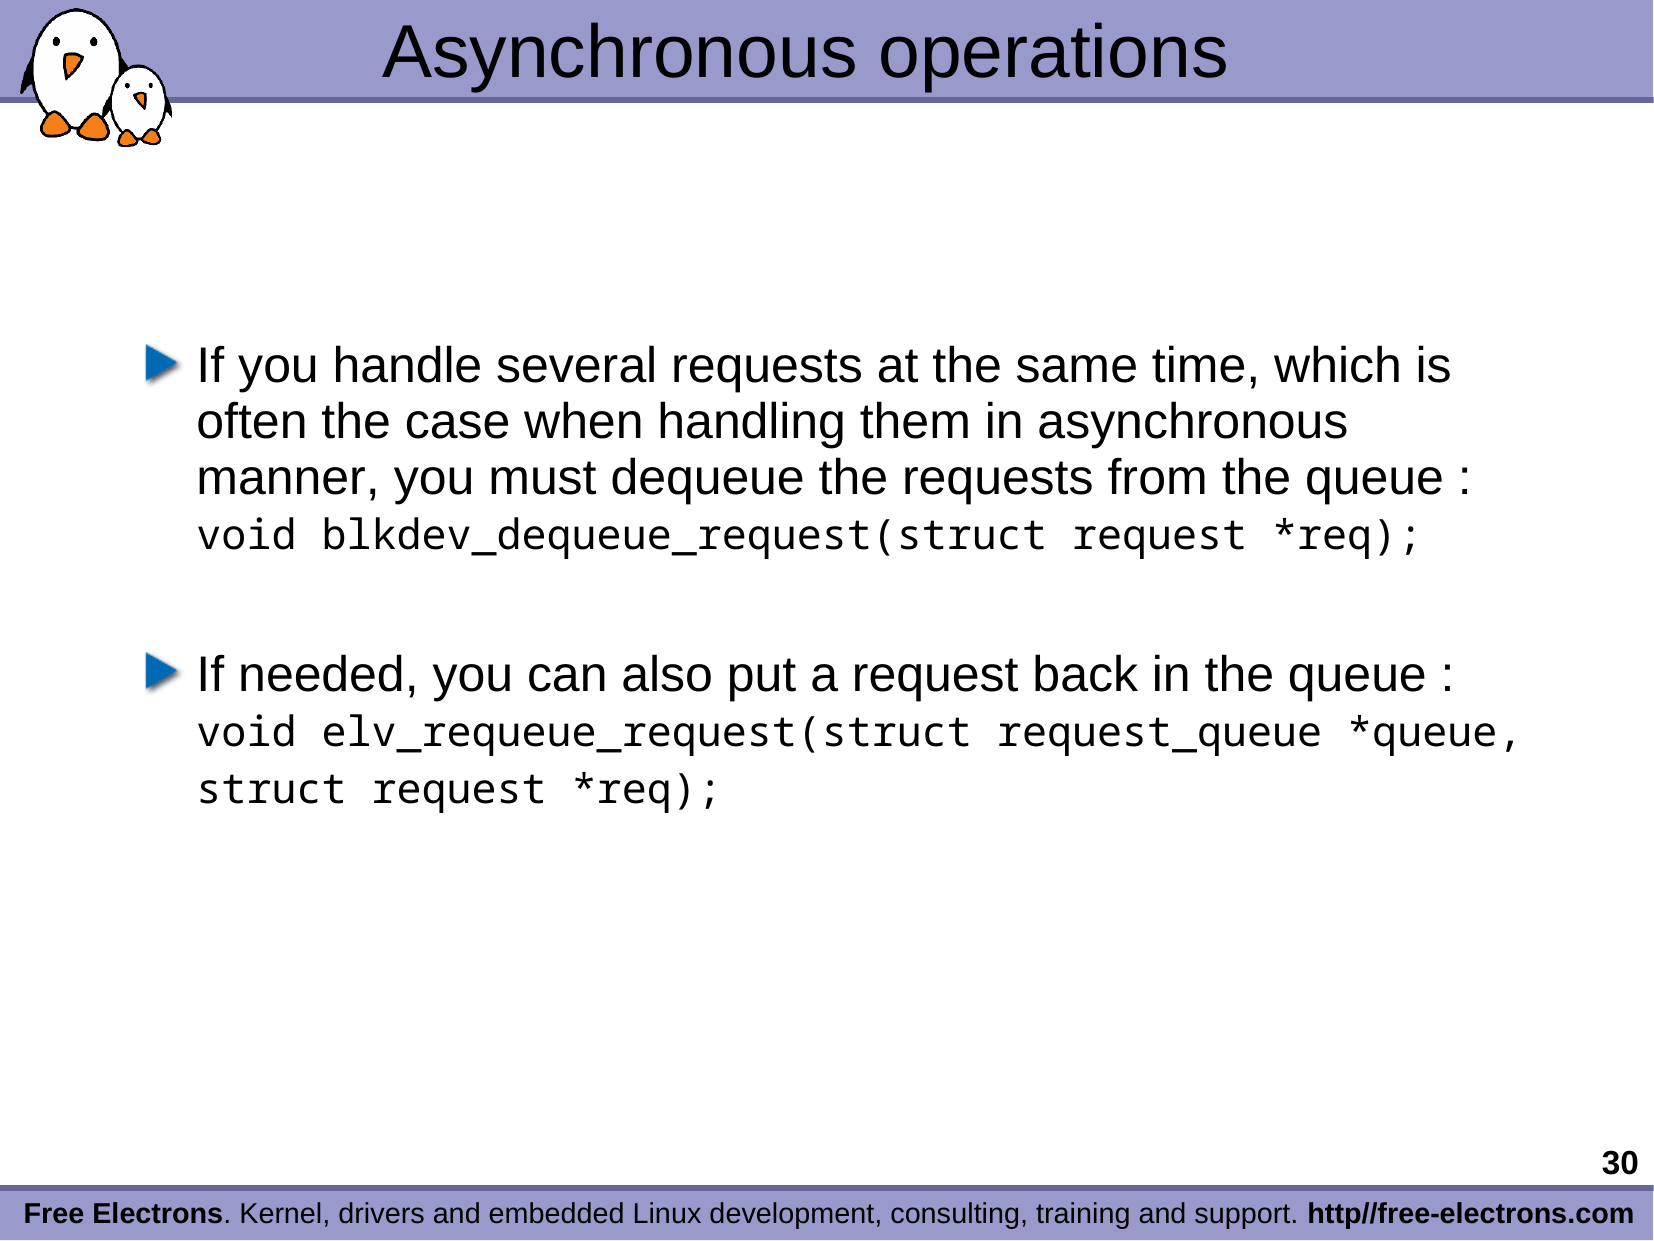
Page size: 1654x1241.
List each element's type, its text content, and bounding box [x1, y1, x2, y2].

title Asynchronous operations [60, 0, 1551, 103]
picture [20, 8, 172, 147]
list If you handle several requests at the same time, which is often the case when handling them in asynchronous manner, you must dequeue the requests from the queue : void blkdev_dequeue_request(struct request *req); If needed, you can also put a request back in the queue : void elv_requeue_request(struct request_queue *queue, struct request *req); [125, 337, 1538, 863]
